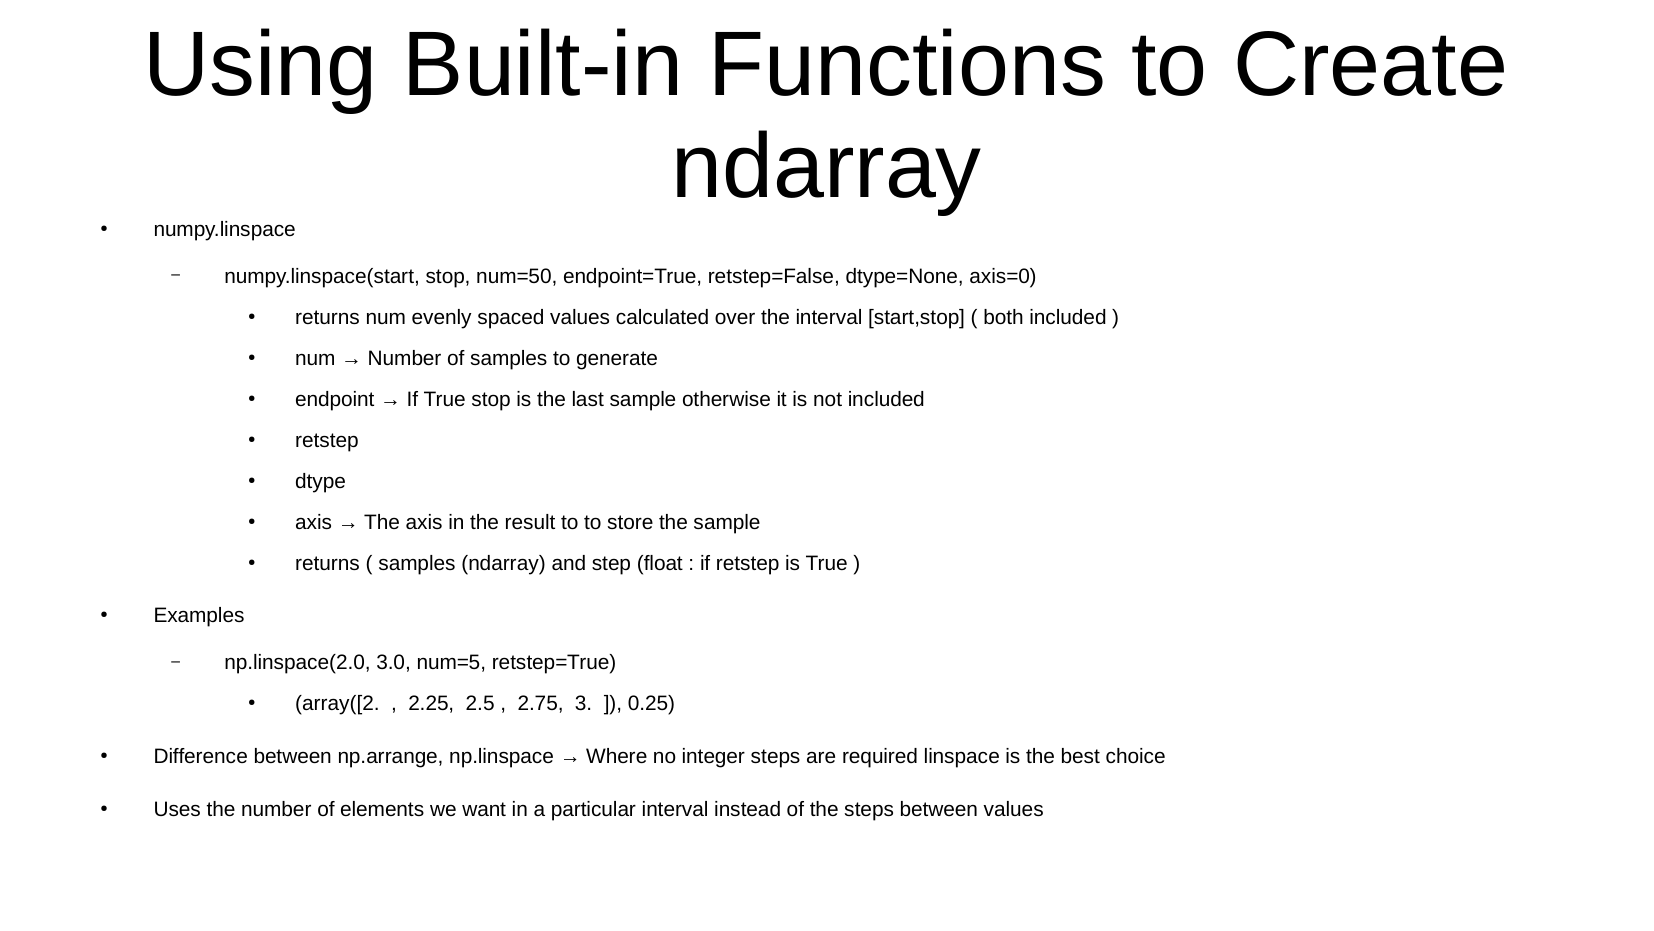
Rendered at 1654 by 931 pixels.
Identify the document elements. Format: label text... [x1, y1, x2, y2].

list numpy.linspace numpy.linspace(start, stop, num=50, endpoint=True, retstep=False, dtype=None, axis=0) returns num evenly spaced values calculated over the interval [start,stop] ( both included ) num → Number of samples to generate endpoint → If True stop is the last sample otherwise it is not included retstep dtype axis → The axis in the result to to store the sample returns ( samples (ndarray) and step (float : if retstep is True ) Examples np.linspace(2.0, 3.0, num=5, retstep=True) (array([2. , 2.25, 2.5 , 2.75, 3. ]), 0.25) Difference between np.arrange, np.linspace → Where no integer steps are required linspace is the best choice Uses the number of elements we want in a particular interval instead of the steps between values [82, 217, 1636, 916]
title Using Built-in Functions to Create ndarray [82, 12, 1571, 217]
